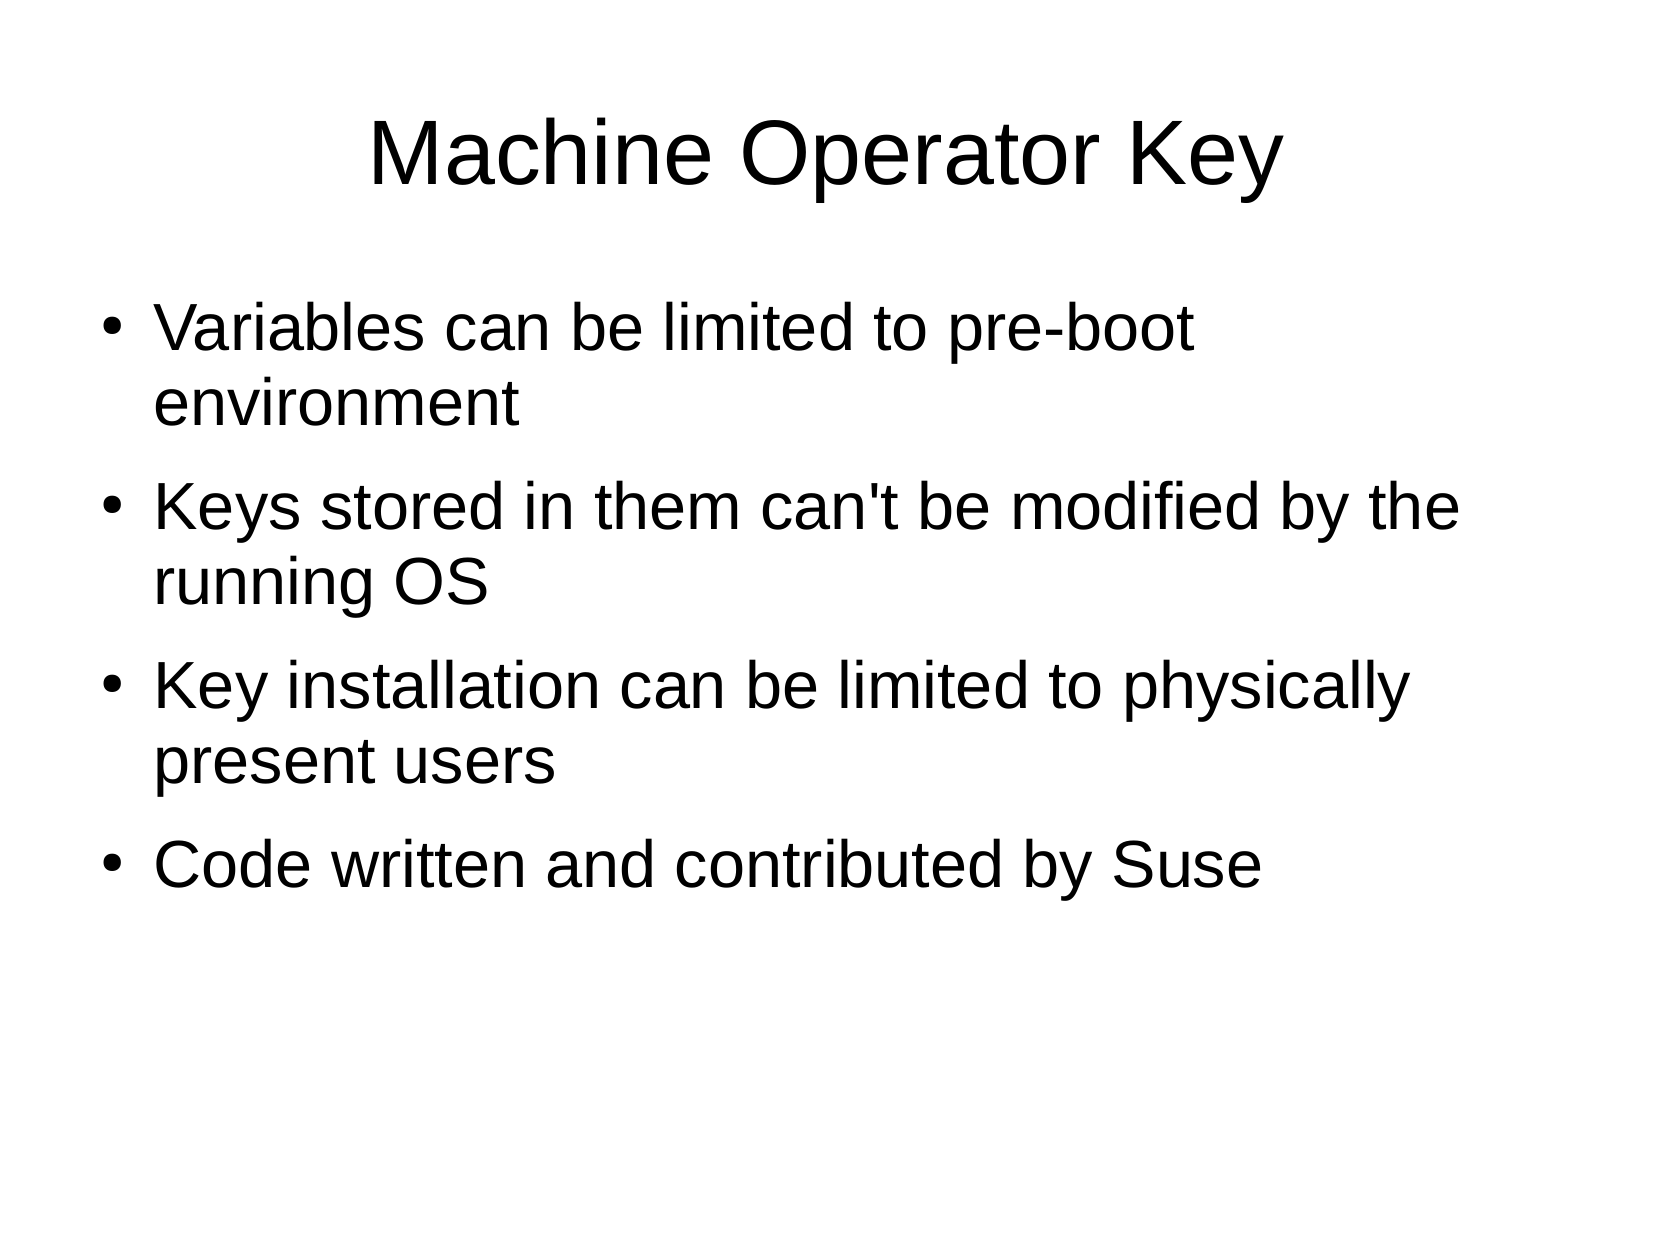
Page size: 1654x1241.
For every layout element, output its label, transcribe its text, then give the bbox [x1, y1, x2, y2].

title Machine Operator Key [82, 49, 1571, 257]
list Variables can be limited to pre-boot environment Keys stored in them can't be modified by the running OS Key installation can be limited to physically present users Code written and contributed by Suse [82, 290, 1538, 1010]
